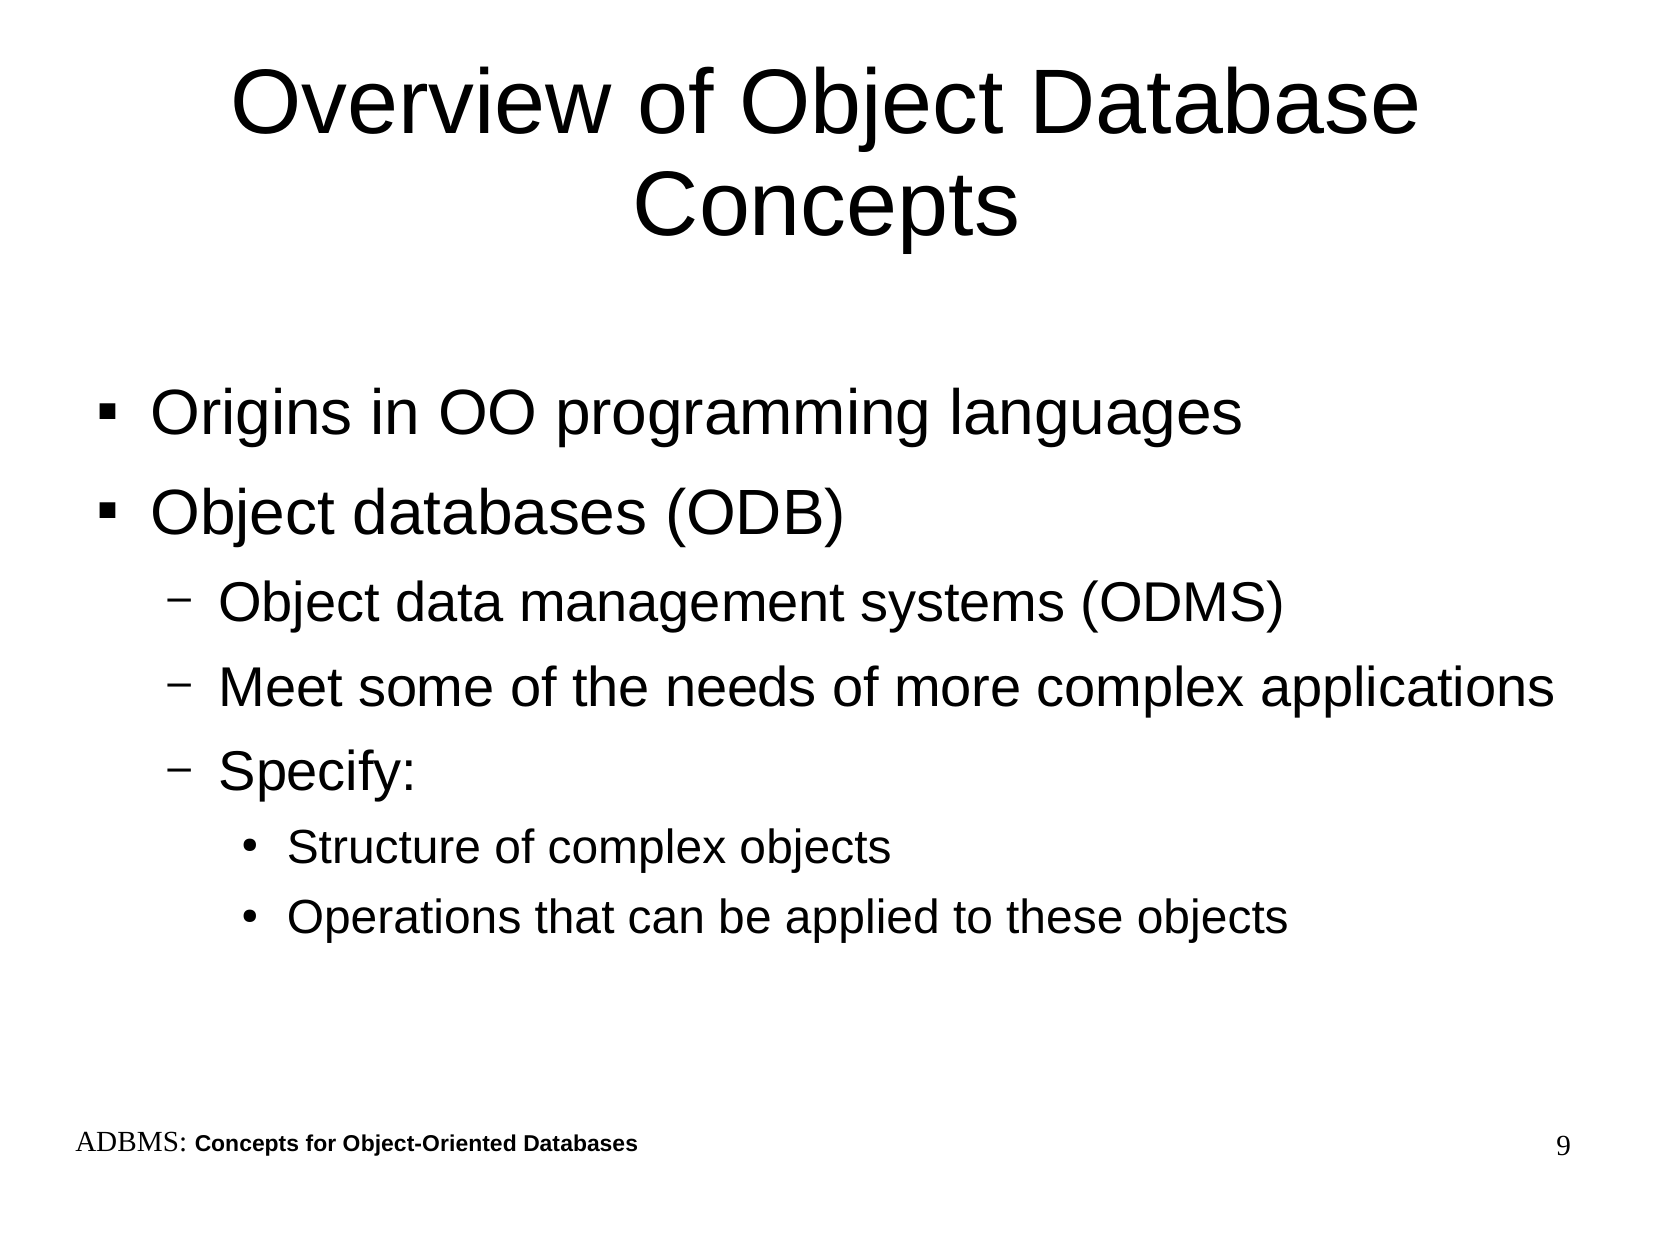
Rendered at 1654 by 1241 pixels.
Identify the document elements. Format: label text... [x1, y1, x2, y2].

list Origins in OO programming languages Object databases (ODB) Object data management systems (ODMS) Meet some of the needs of more complex applications Specify: Structure of complex objects Operations that can be applied to these objects [82, 290, 1571, 1010]
title Overview of Object Database Concepts [82, 49, 1571, 257]
